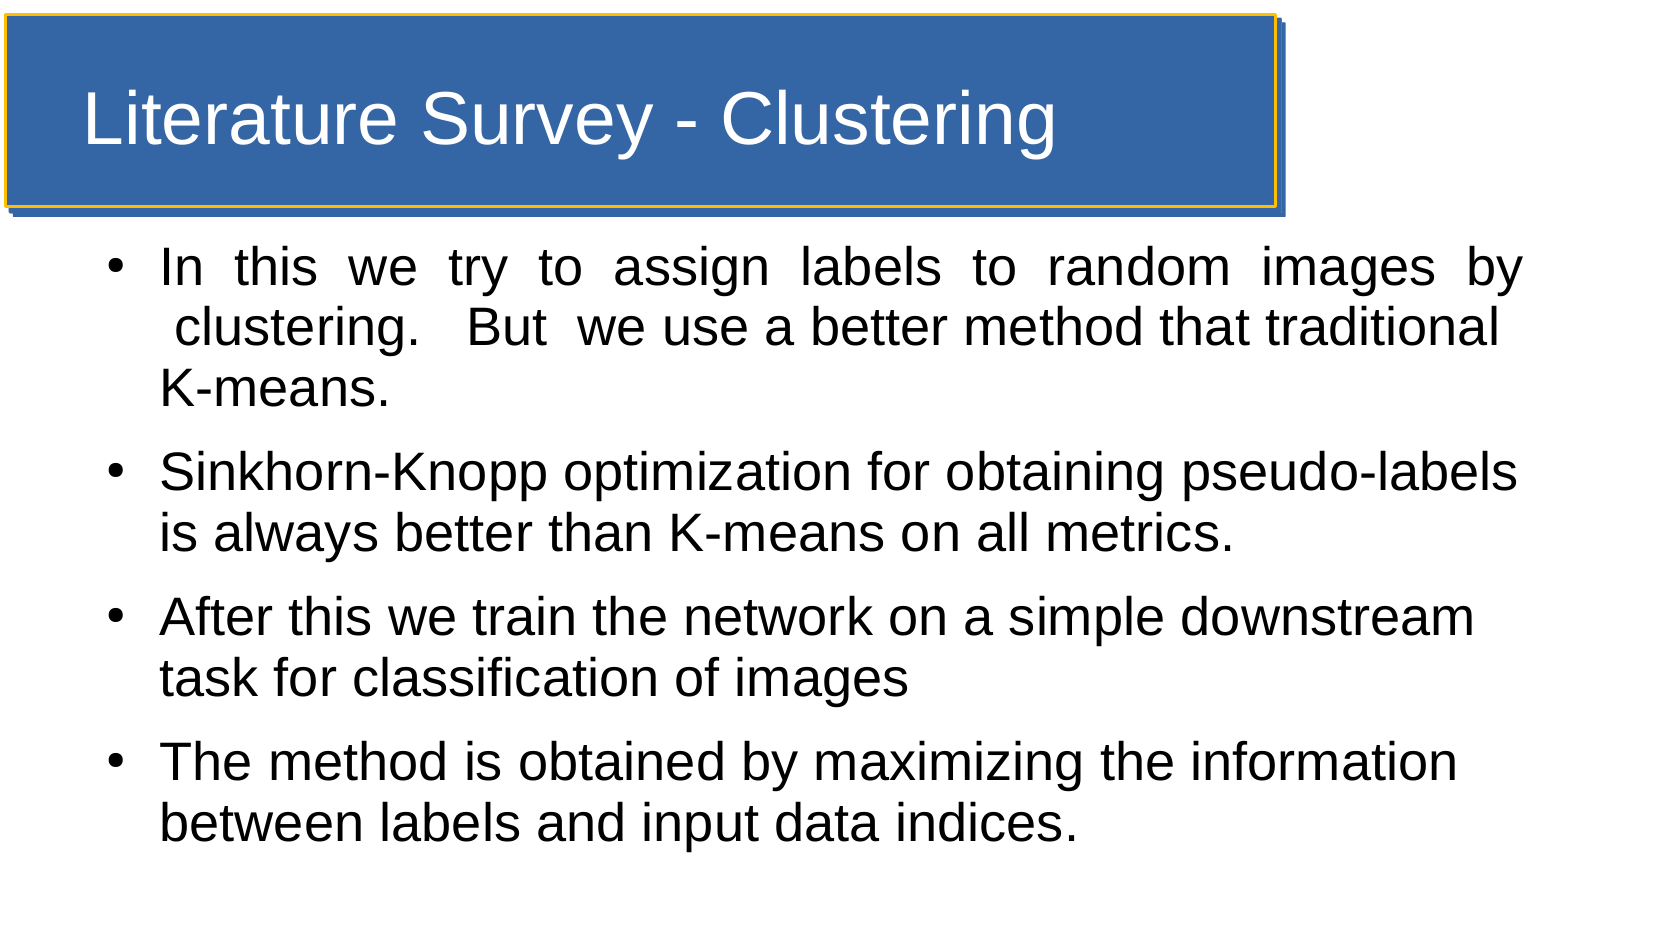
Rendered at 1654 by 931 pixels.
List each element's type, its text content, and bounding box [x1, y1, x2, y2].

title Literature Survey - Clustering [82, 44, 1235, 192]
list In this we try to assign labels to random images by clustering. But we use a better method that traditional K-means. Sinkhorn-Knopp optimization for obtaining pseudo-labels is always better than K-means on all metrics. After this we train the network on a simple downstream task for classification of images The method is obtained by maximizing the information between labels and input data indices. [88, 236, 1538, 863]
